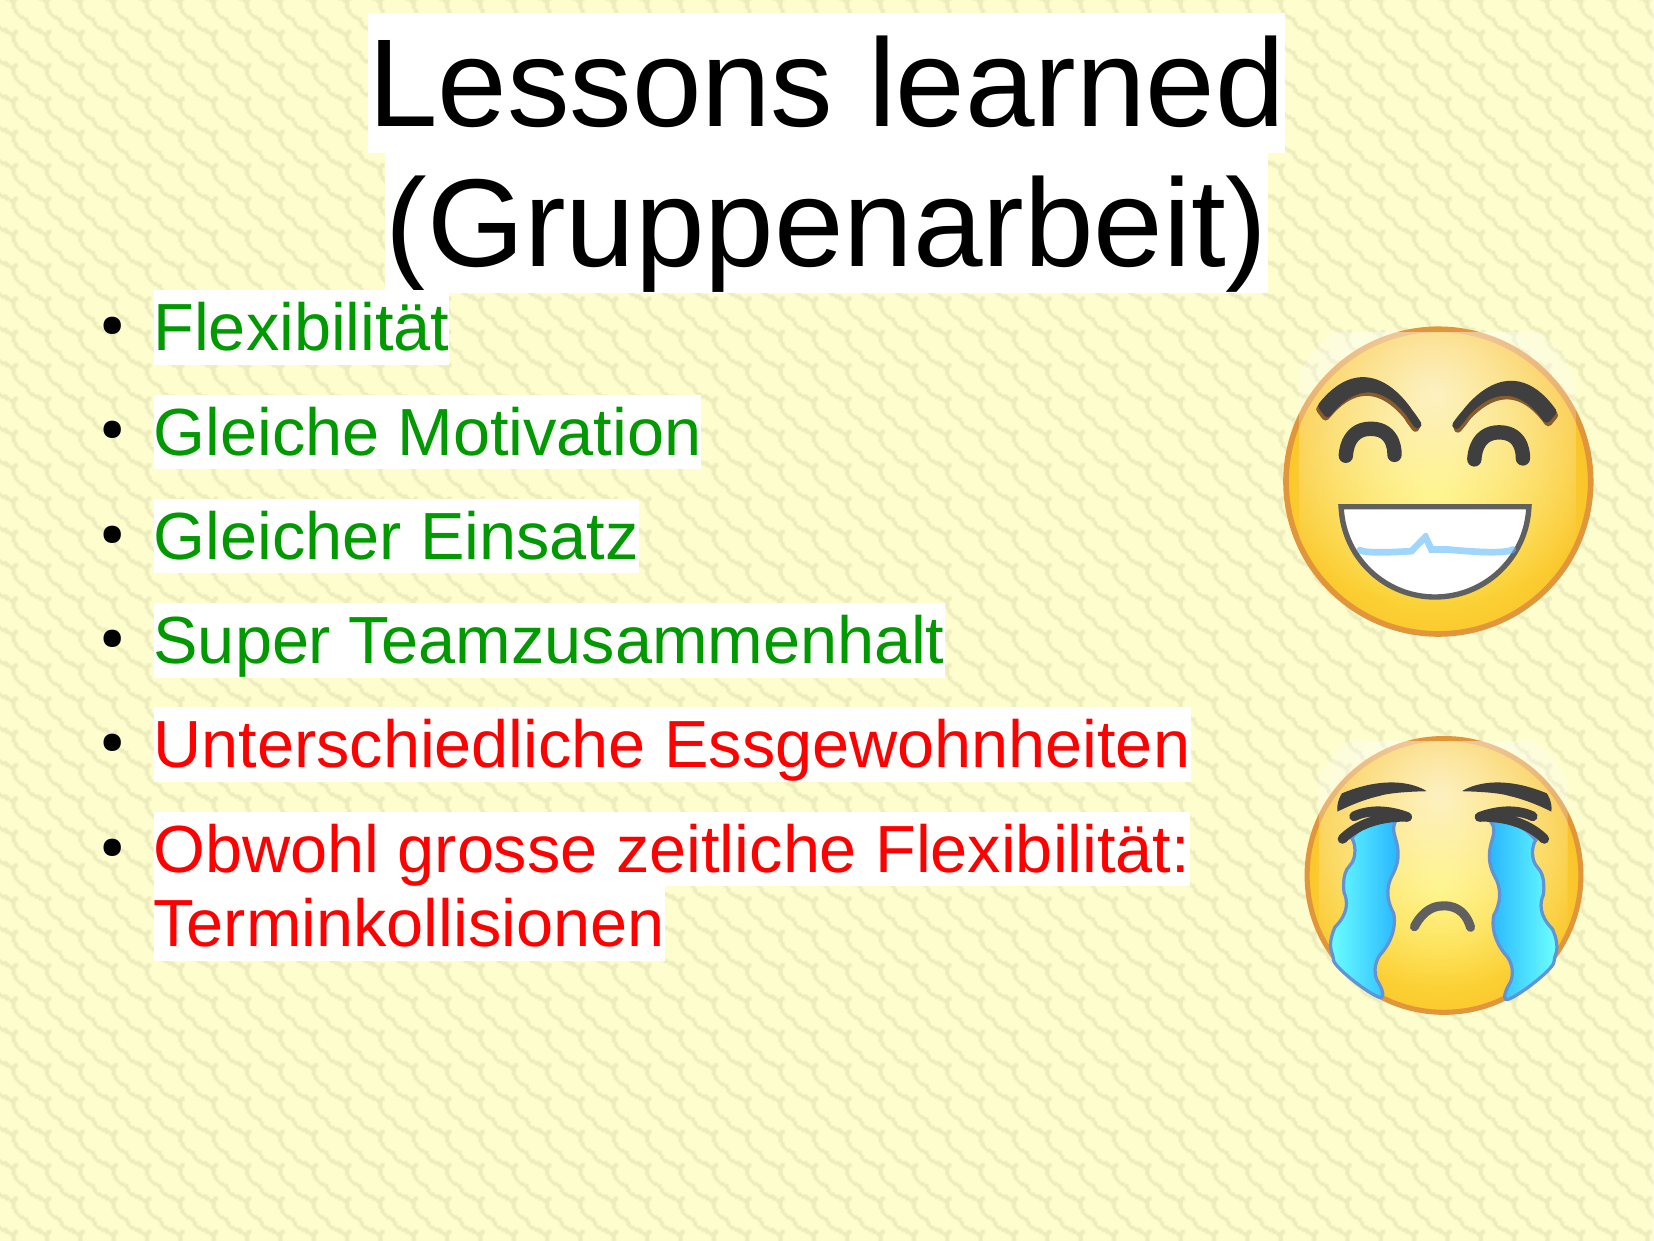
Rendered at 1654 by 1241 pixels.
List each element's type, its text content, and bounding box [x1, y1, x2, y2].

list Flexibilität Gleiche Motivation Gleicher Einsatz Super Teamzusammenhalt Unterschiedliche Essgewohnheiten Obwohl grosse zeitliche Flexibilität: Terminkollisionen [82, 290, 1571, 1010]
title Lessons learned (Gruppenarbeit) [82, 13, 1571, 290]
picture [0, 0, 1654, 1241]
